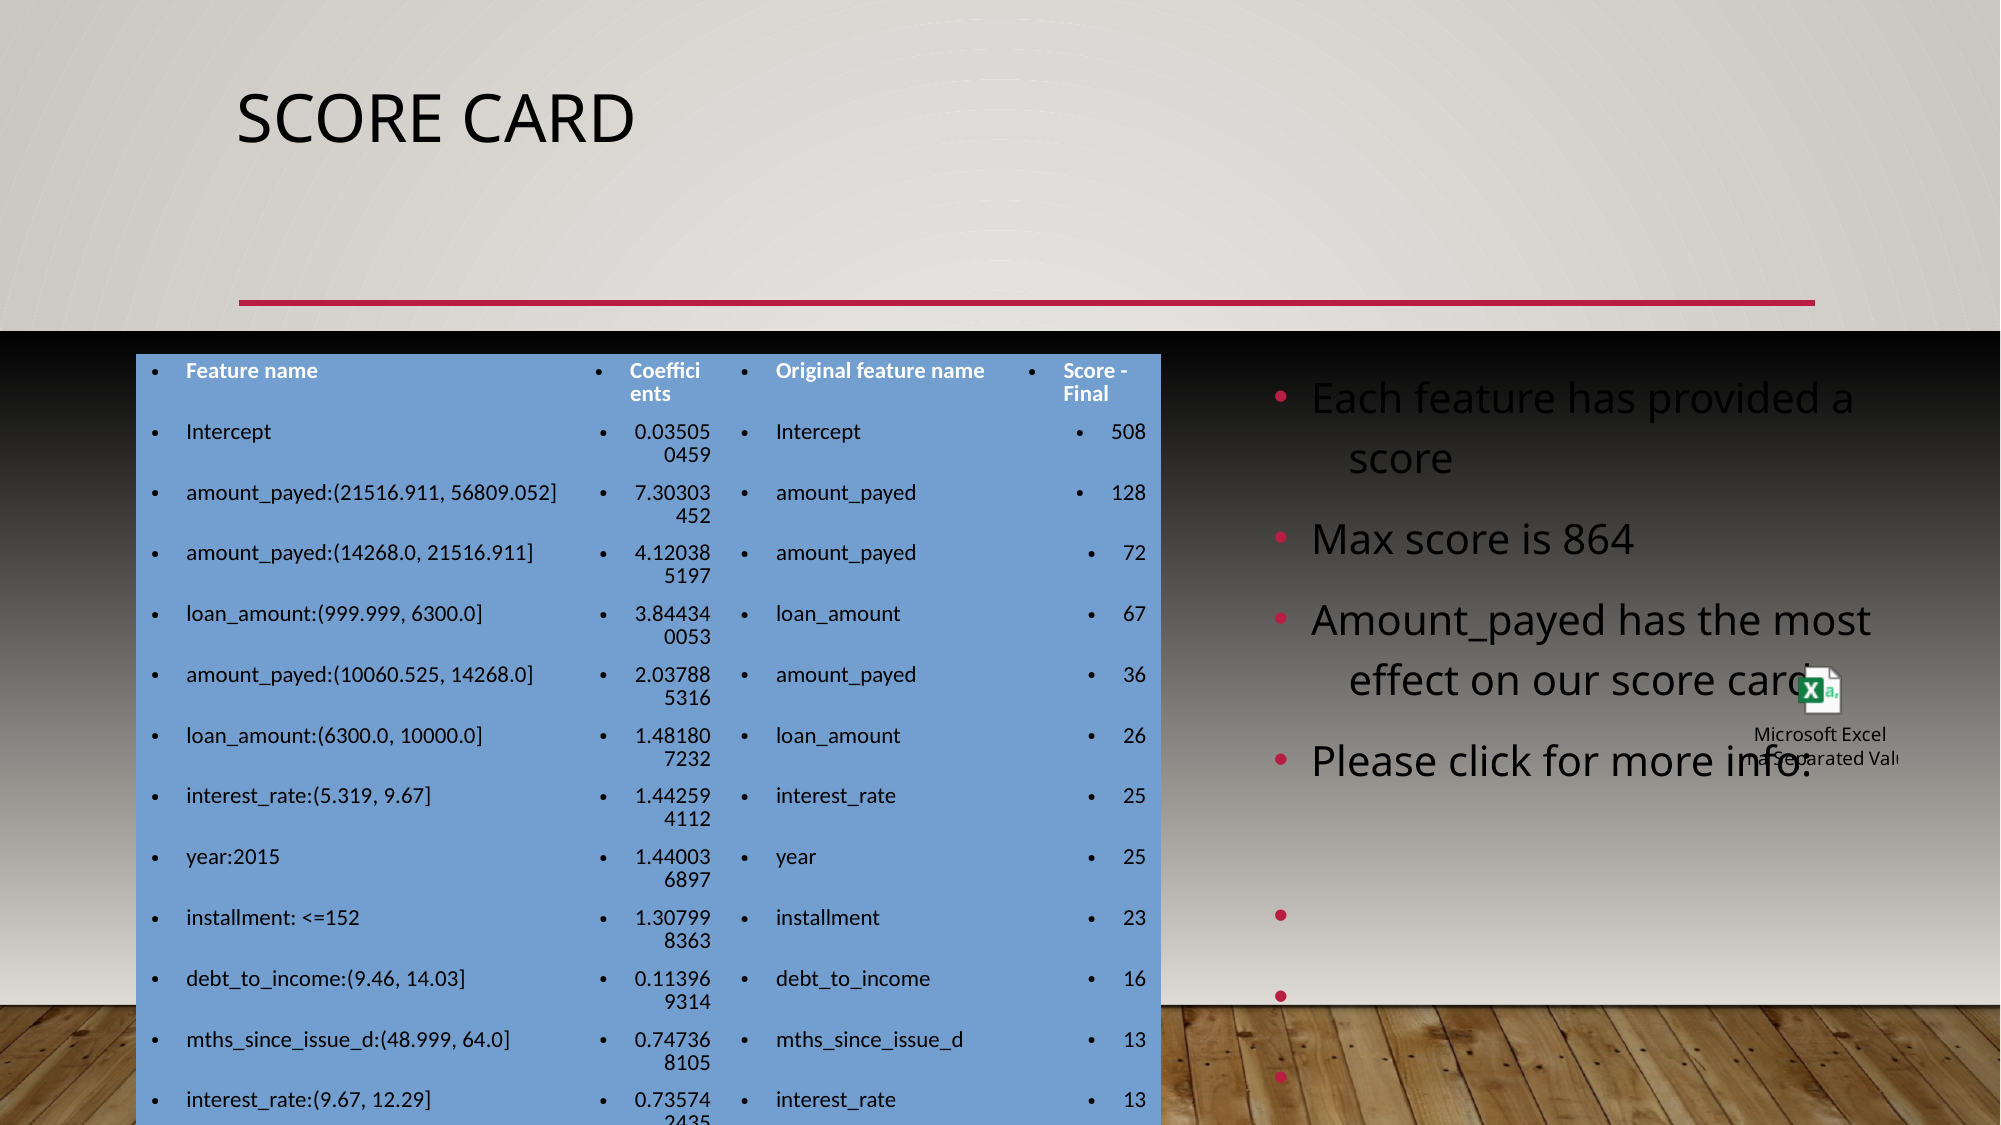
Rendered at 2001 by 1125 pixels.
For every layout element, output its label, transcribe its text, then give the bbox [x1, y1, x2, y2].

table_cell 1.440036897 [580, 840, 726, 901]
table_cell 25 [1013, 840, 1161, 901]
table_cell 3.844340053 [580, 597, 726, 658]
table_cell Intercept [726, 415, 1013, 476]
table_cell amount_payed:(14268.0, 21516.911] [136, 536, 580, 597]
table_cell loan_amount [726, 719, 1013, 779]
table_cell debt_to_income [726, 962, 1013, 1022]
table_cell loan_amount:(6300.0, 10000.0] [136, 719, 580, 779]
table_cell amount_payed [726, 536, 1013, 597]
table_cell interest_rate [726, 779, 1013, 840]
table_cell 13 [1013, 1022, 1161, 1083]
table_cell 7.30303452 [580, 476, 726, 536]
table_cell 1.481807232 [580, 719, 726, 779]
text_box Each feature has provided a score Max score is 864 Amount_payed has the most effect on our score card. Please click for more info: [1258, 353, 1978, 793]
table_cell 128 [1013, 476, 1161, 536]
table_cell interest_rate:(9.67, 12.29] [136, 1083, 580, 1125]
table_cell mths_since_issue_d:(48.999, 64.0] [136, 1022, 580, 1083]
table_cell 2.037885316 [580, 658, 726, 719]
table_header Score - Final [1013, 354, 1161, 415]
table_cell interest_rate [726, 1083, 1013, 1125]
table_cell 36 [1013, 658, 1161, 719]
table_cell 13 [1013, 1083, 1161, 1125]
table_cell debt_to_income:(9.46, 14.03] [136, 962, 580, 1022]
table_cell 1.307998363 [580, 901, 726, 962]
table_header Original feature name [726, 354, 1013, 415]
table_cell amount_payed [726, 476, 1013, 536]
table_header Feature name [136, 354, 580, 415]
table_cell 23 [1013, 901, 1161, 962]
table_cell mths_since_issue_d [726, 1022, 1013, 1083]
table_cell amount_payed:(21516.911, 56809.052] [136, 476, 580, 536]
title Score Card [221, 77, 1798, 250]
table_cell 0.735742435 [580, 1083, 726, 1125]
table_cell 508 [1013, 415, 1161, 476]
table_cell amount_payed [726, 658, 1013, 719]
table_cell loan_amount:(999.999, 6300.0] [136, 597, 580, 658]
table_cell year [726, 840, 1013, 901]
table_cell 16 [1013, 962, 1161, 1022]
table_cell year:2015 [136, 840, 580, 901]
table_cell installment: <=152 [136, 901, 580, 962]
table_cell 72 [1013, 536, 1161, 597]
table_cell amount_payed:(10060.525, 14268.0] [136, 658, 580, 719]
table_cell 0.747368105 [580, 1022, 726, 1083]
table_cell 1.442594112 [580, 779, 726, 840]
table_cell 0.113969314 [580, 962, 726, 1022]
table_cell 67 [1013, 597, 1161, 658]
table_cell 25 [1013, 779, 1161, 840]
table_cell loan_amount [726, 597, 1013, 658]
table_cell Intercept [136, 415, 580, 476]
table_cell 26 [1013, 719, 1161, 779]
table_cell installment [726, 901, 1013, 962]
table_cell 4.120385197 [580, 536, 726, 597]
table_cell 0.035050459 [580, 415, 726, 476]
table_cell interest_rate:(5.319, 9.67] [136, 779, 580, 840]
chart [1747, 665, 1898, 793]
table_header Coefficients [580, 354, 726, 415]
